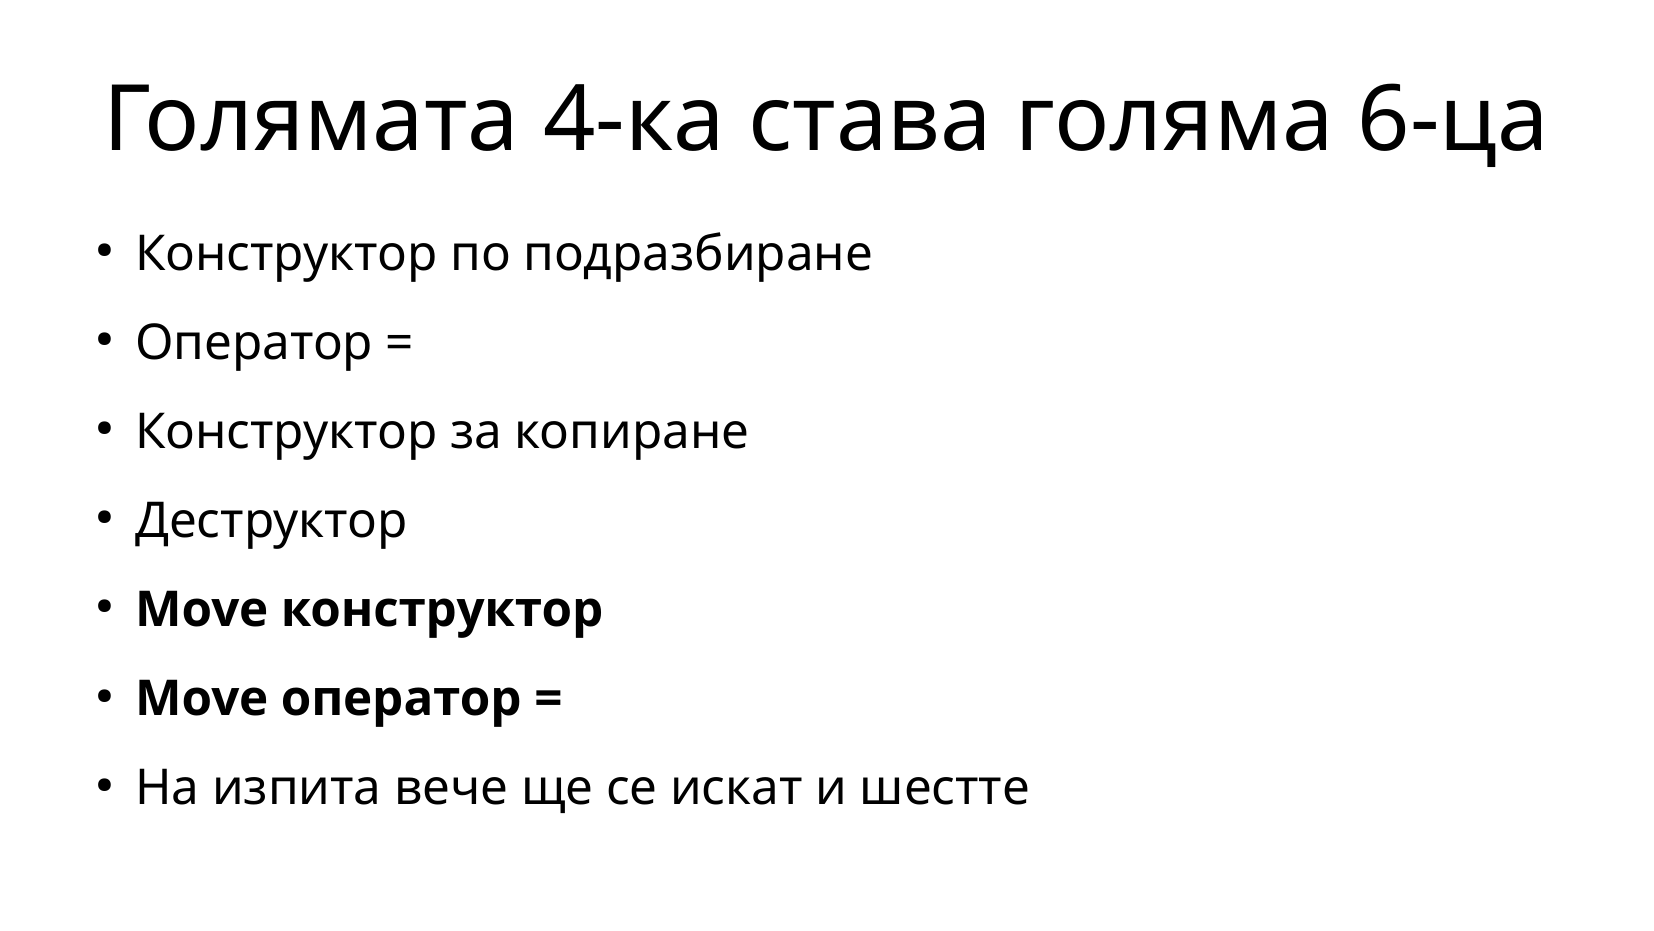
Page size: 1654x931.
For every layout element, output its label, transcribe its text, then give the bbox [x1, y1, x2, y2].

title Голямата 4-ка става голяма 6-ца [82, 37, 1571, 193]
list Конструктор по подразбиране Оператор = Конструктор за копиране Деструктор Move конструктор Move оператор = На изпита вече ще се искат и шестте [82, 217, 1571, 826]
